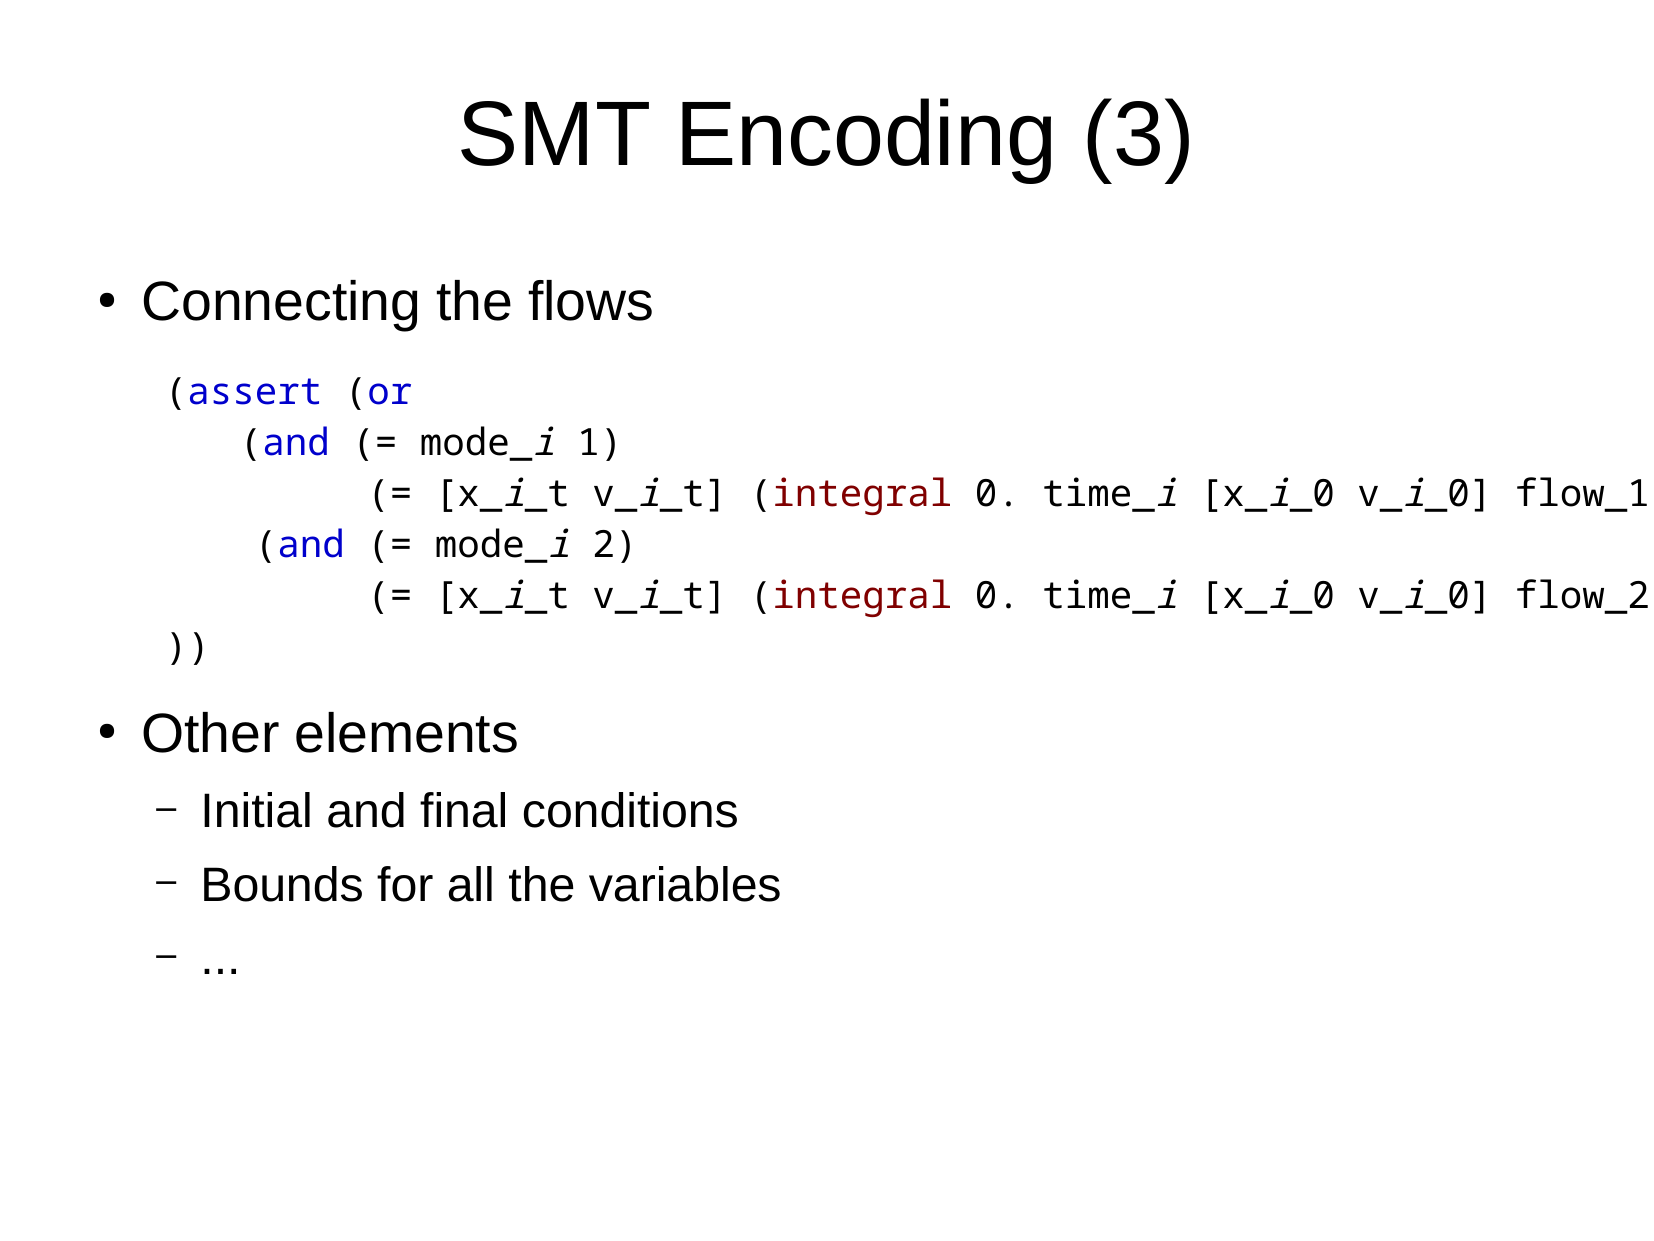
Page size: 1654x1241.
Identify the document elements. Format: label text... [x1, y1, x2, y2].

text_box (assert (or (and (= mode_i 1) (= [x_i_t v_i_t] (integral 0. time_i [x_i_0 v_i_0] flow_1))) (and (= mode_i 2) (= [x_i_t v_i_t] (integral 0. time_i [x_i_0 v_i_0] flow_2))) )) [150, 357, 1543, 674]
list Connecting the flows Other elements Initial and final conditions Bounds for all the variables ... [82, 270, 1571, 991]
title SMT Encoding (3) [82, 30, 1571, 238]
